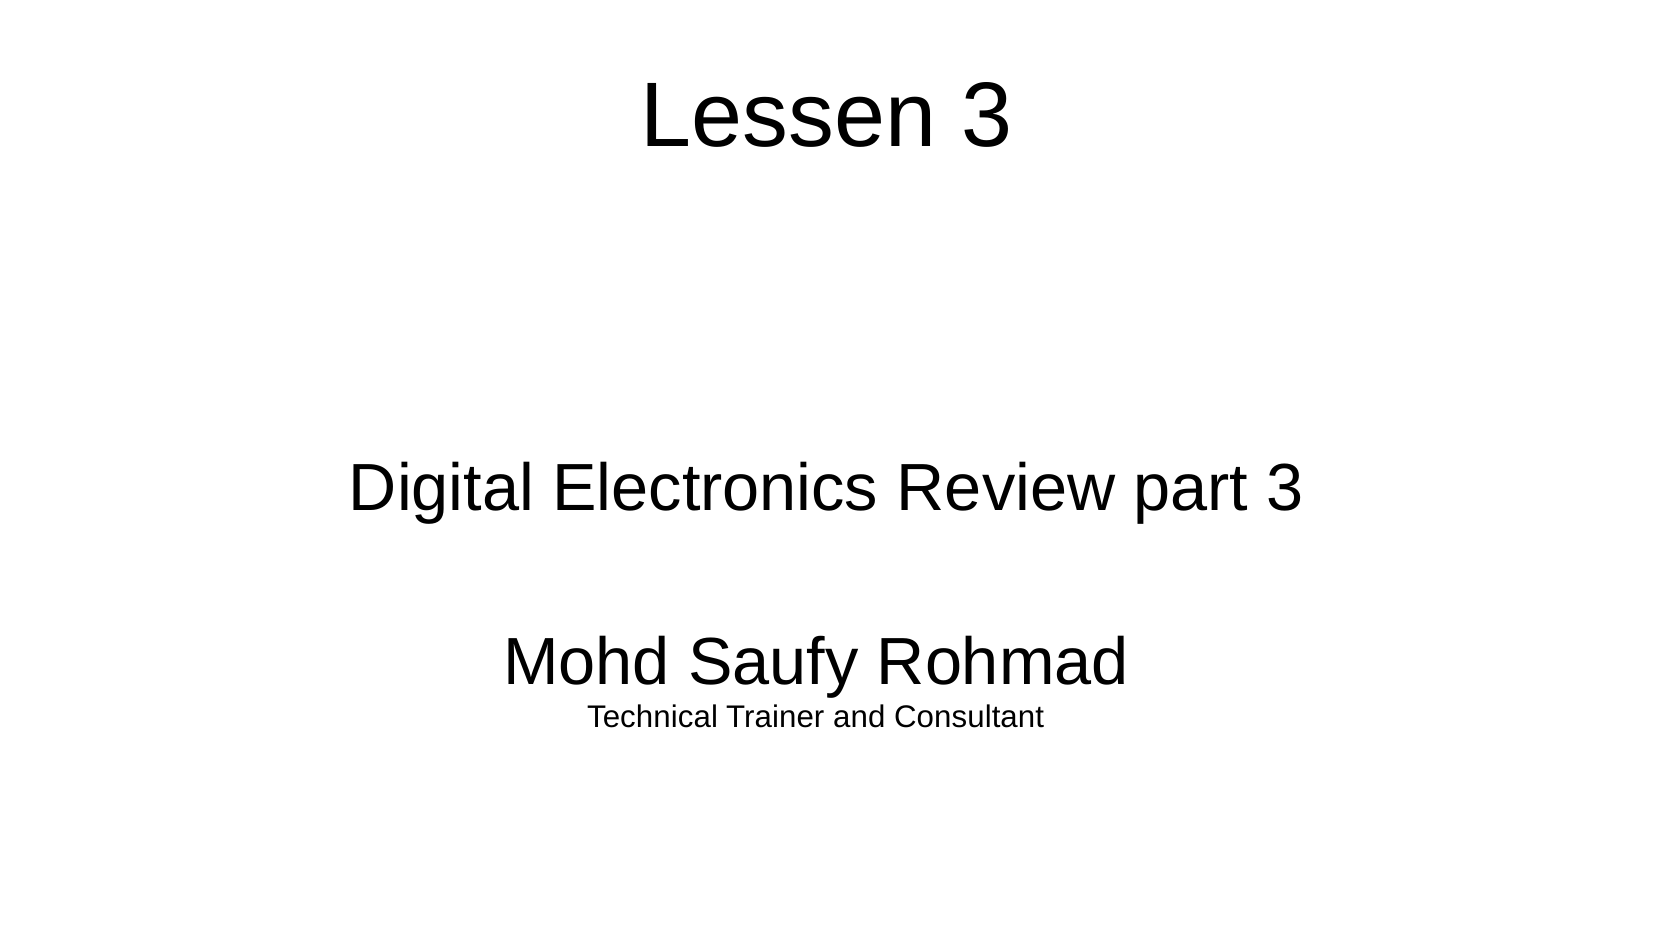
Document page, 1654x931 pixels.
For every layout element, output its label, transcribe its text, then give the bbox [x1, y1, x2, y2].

title Lessen 3 [82, 37, 1571, 193]
text_box Mohd Saufy Rohmad Technical Trainer and Consultant [71, 615, 1561, 743]
subtitle Digital Electronics Review part 3 [82, 217, 1571, 758]
